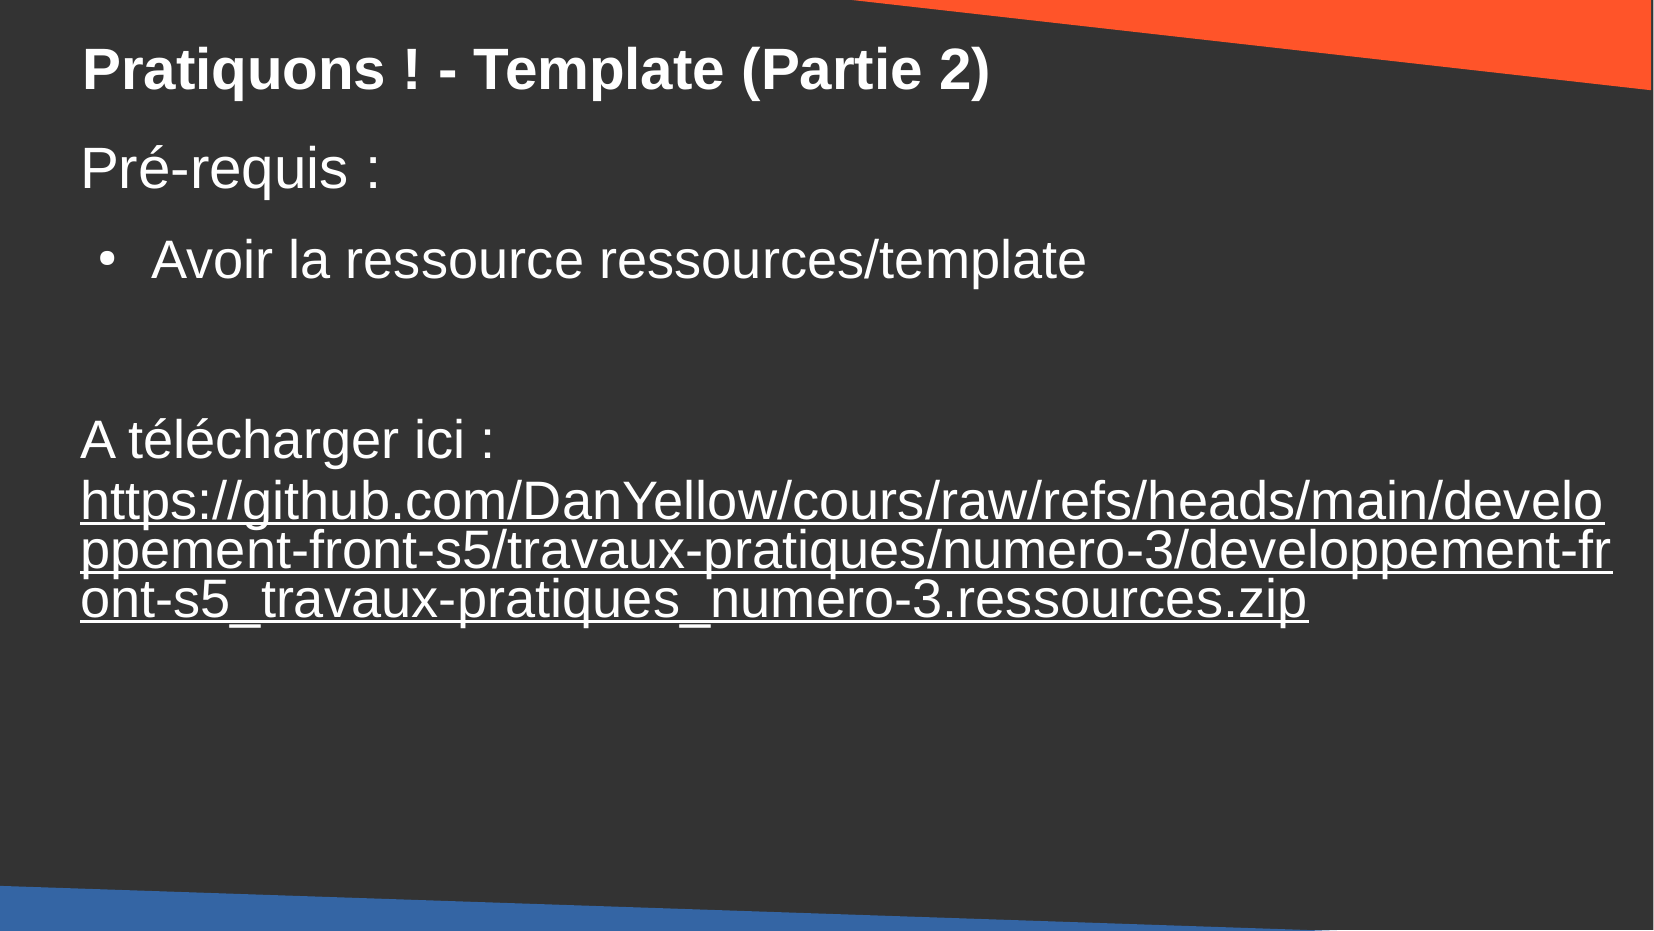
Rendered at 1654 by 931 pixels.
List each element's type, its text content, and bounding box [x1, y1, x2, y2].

text_box [852, 0, 1652, 91]
text_box [0, 885, 1337, 931]
title Pratiquons ! - Template (Partie 2) [82, 37, 1571, 114]
list Pré-requis : Avoir la ressource ressources/template A télécharger ici : https://github.com/DanYellow/cours/raw/refs/heads/main/developpement-front-s5/travaux-pratiques/numero-3/developpement-front-s5_travaux-pratiques_numero-3.ressources.zip [80, 135, 1620, 721]
